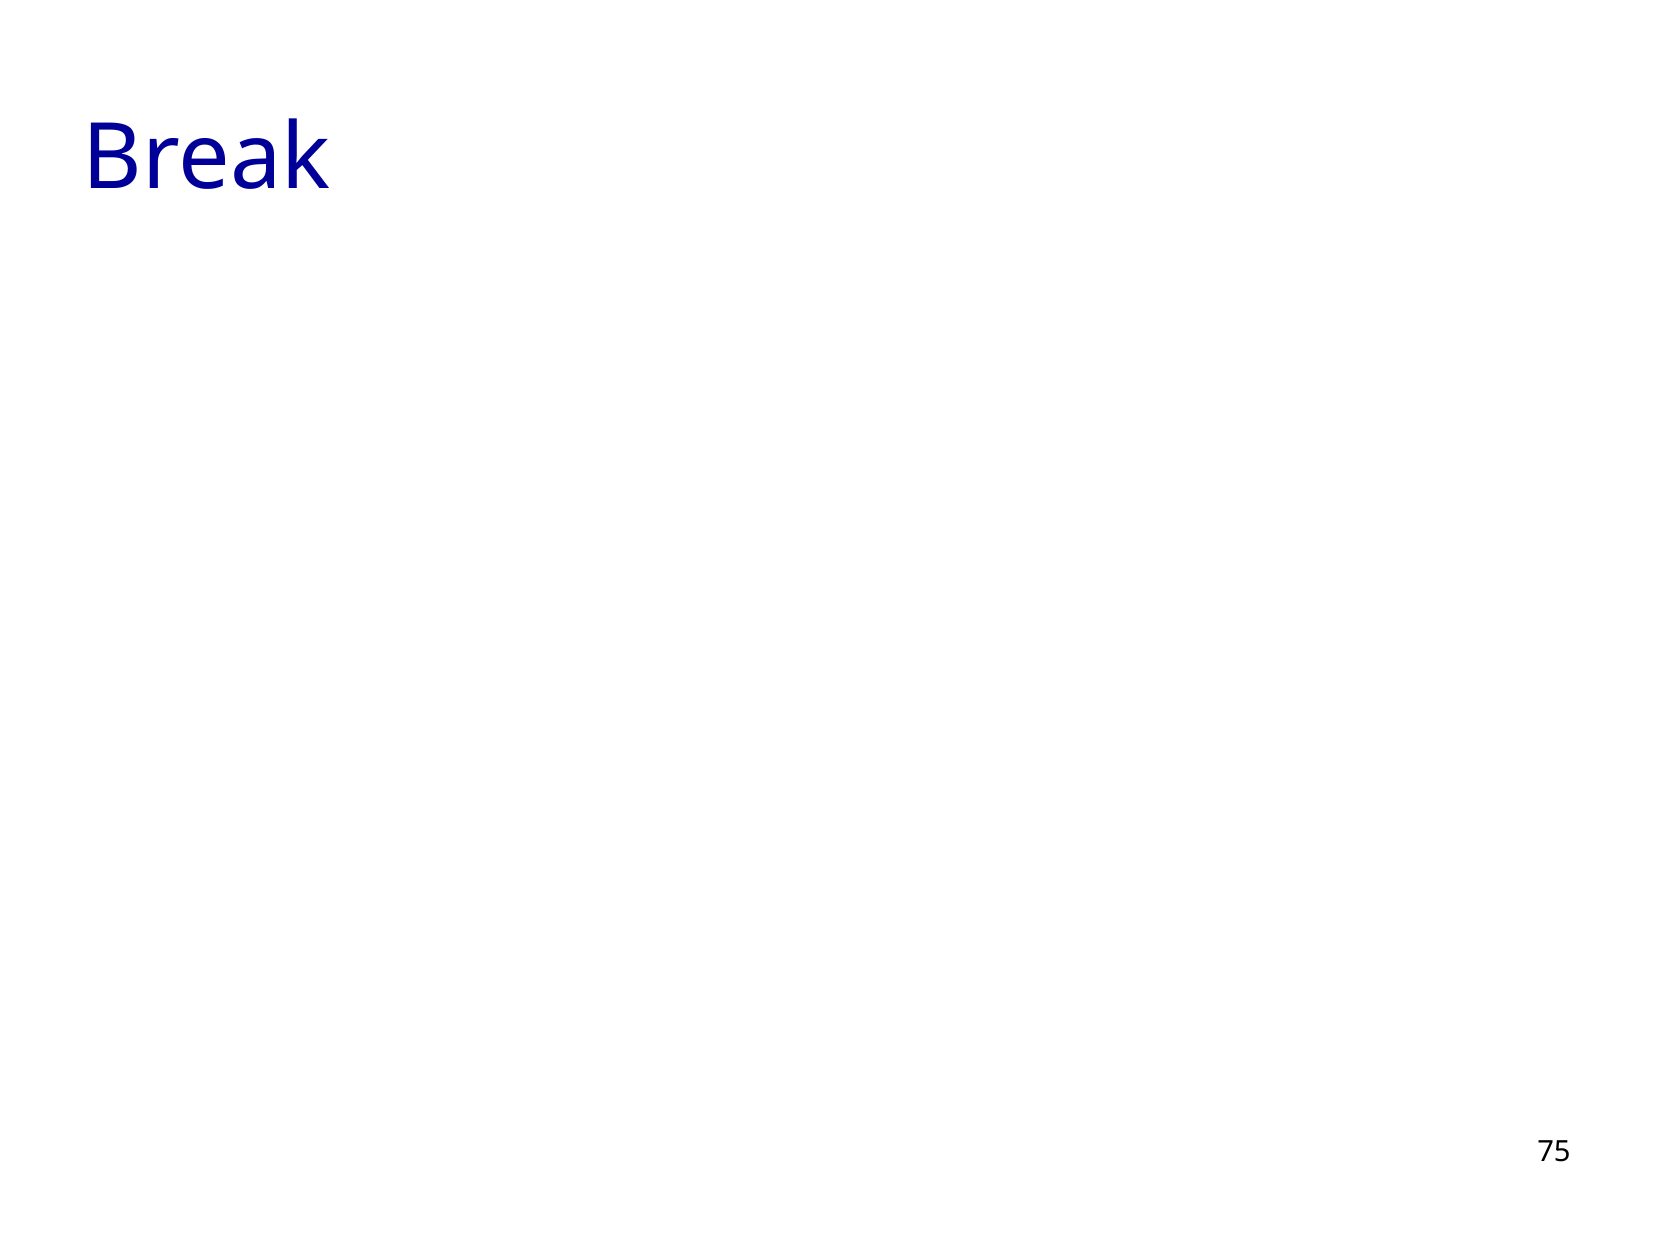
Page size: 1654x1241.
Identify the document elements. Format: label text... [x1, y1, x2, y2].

title Break [82, 49, 1571, 257]
